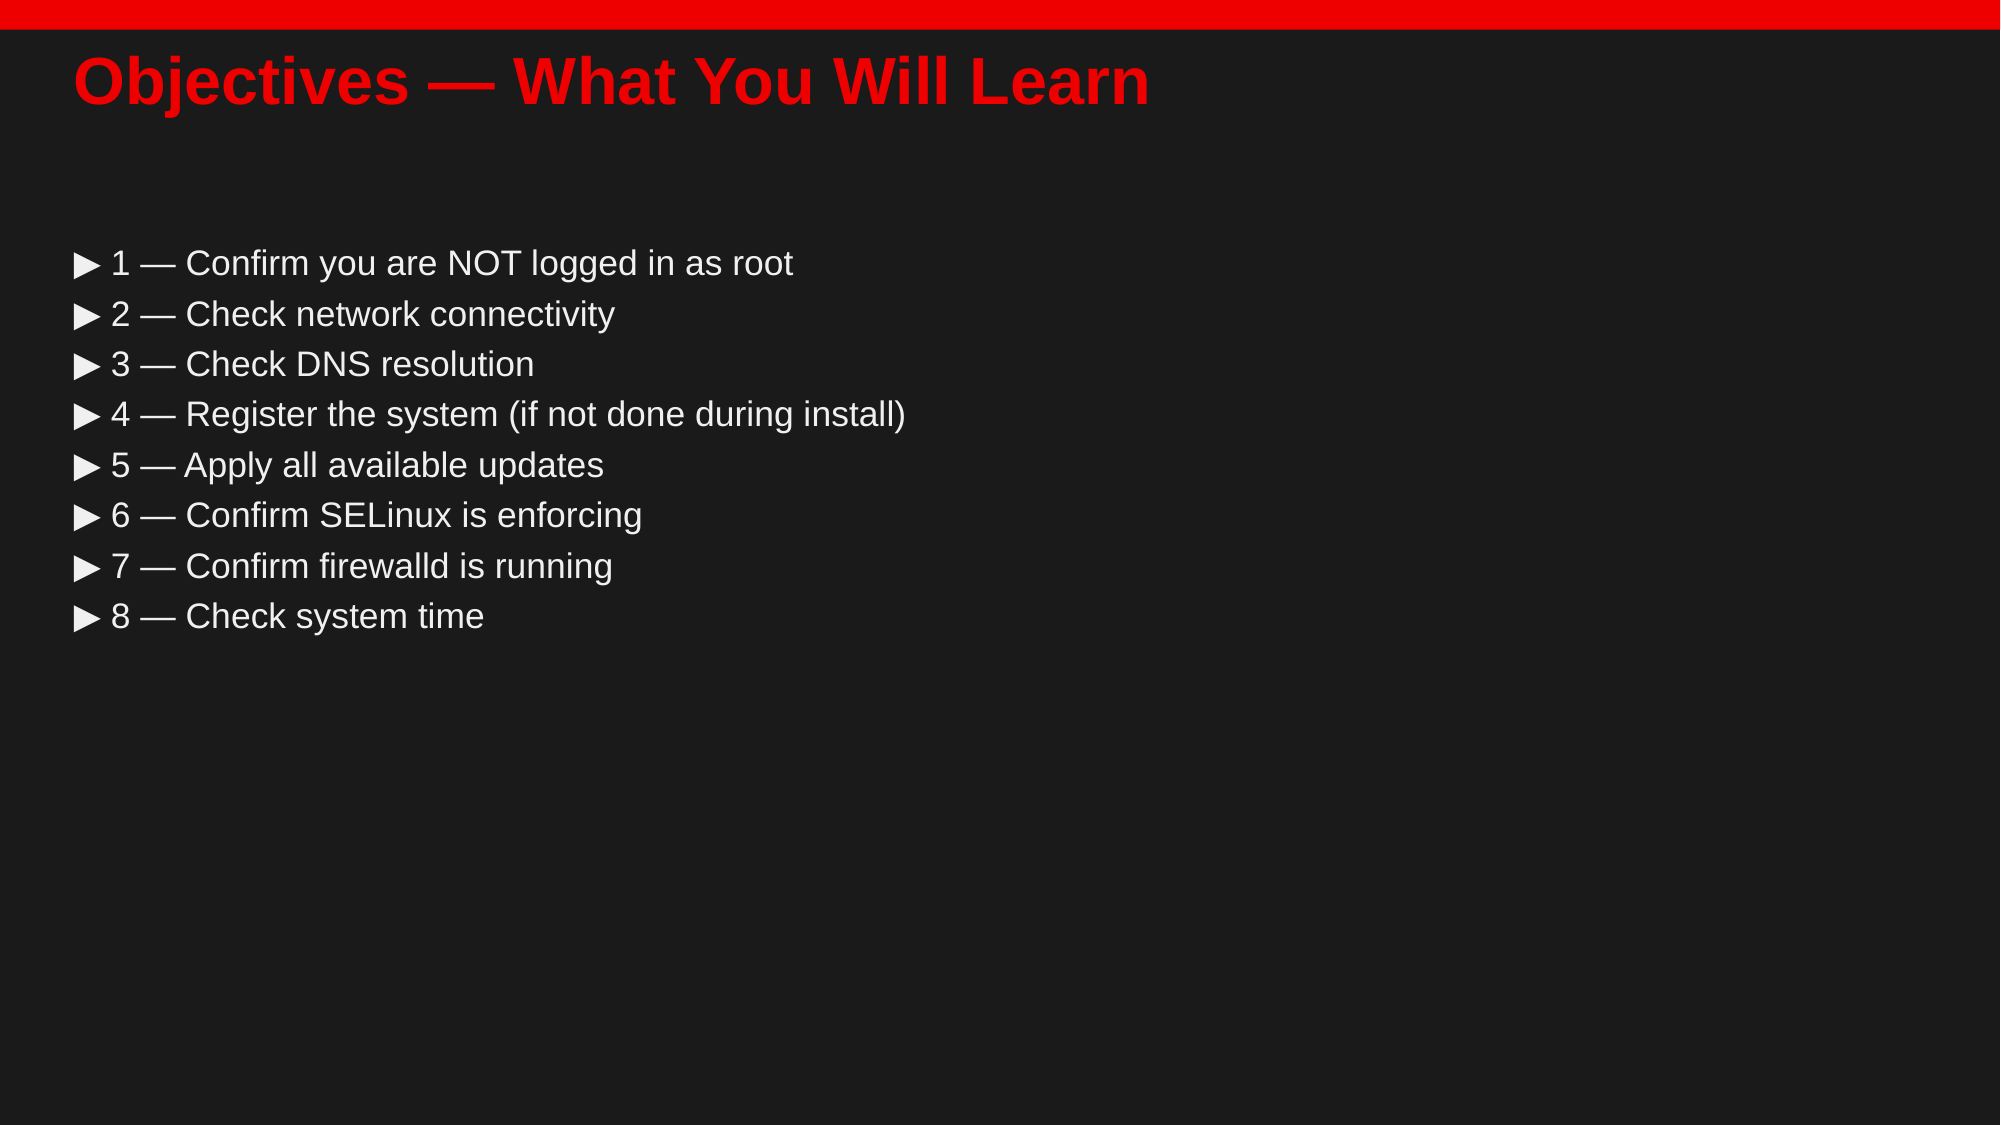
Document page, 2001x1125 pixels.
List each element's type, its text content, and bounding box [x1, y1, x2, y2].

text_box ▶ 1 — Confirm you are NOT logged in as root ▶ 2 — Check network connectivity ▶ 3 — Check DNS resolution ▶ 4 — Register the system (if not done during install) ▶ 5 — Apply all available updates ▶ 6 — Confirm SELinux is enforcing ▶ 7 — Confirm firewalld is running ▶ 8 — Check system time [59, 236, 1942, 1037]
text_box [0, 0, 2001, 30]
text_box Objectives — What You Will Learn [59, 36, 1942, 208]
